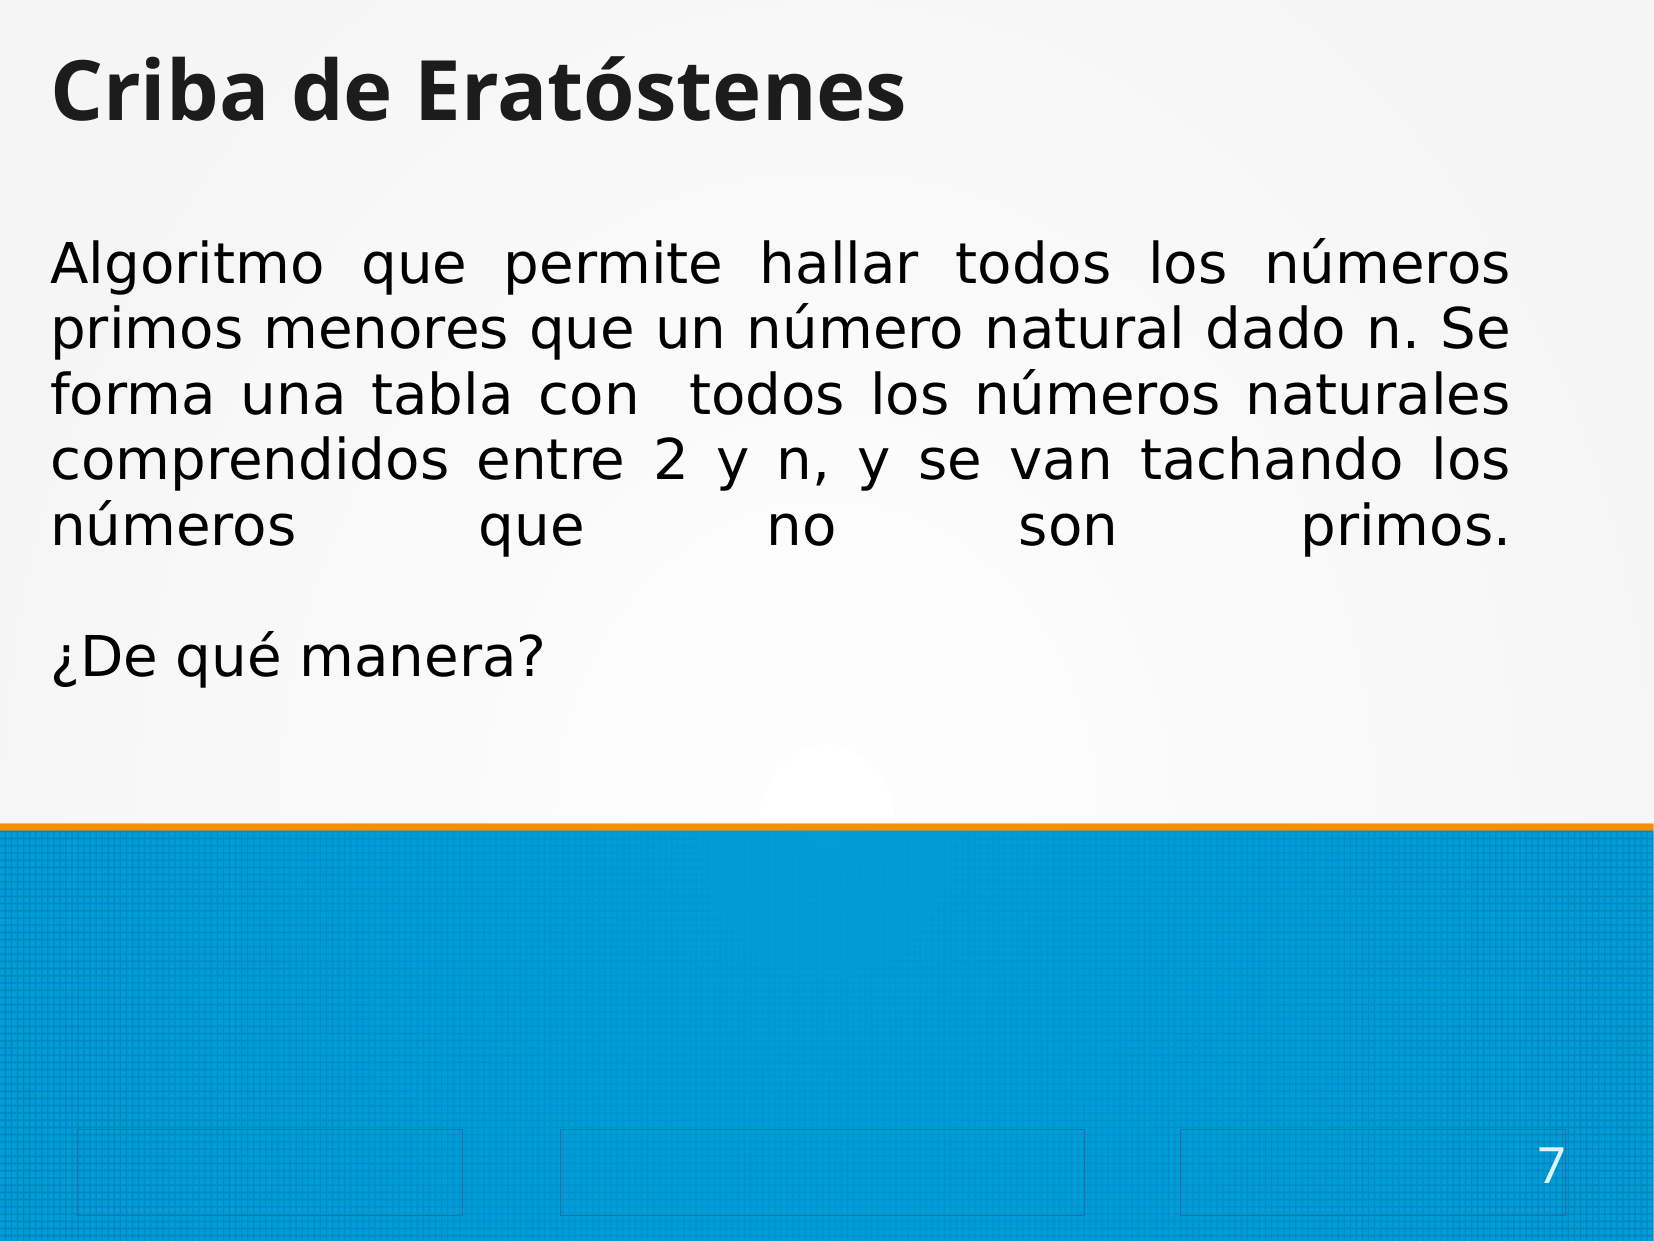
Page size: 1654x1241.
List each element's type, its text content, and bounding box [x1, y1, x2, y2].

text_box Algoritmo que permite hallar todos los números primos menores que un número natural dado n. Se forma una tabla con todos los números naturales comprendidos entre 2 y n, y se van tachando los números que no son primos. ¿De qué manera? [35, 223, 1619, 697]
picture [0, 0, 1654, 830]
text_box Criba de Eratóstenes [35, 23, 1571, 178]
